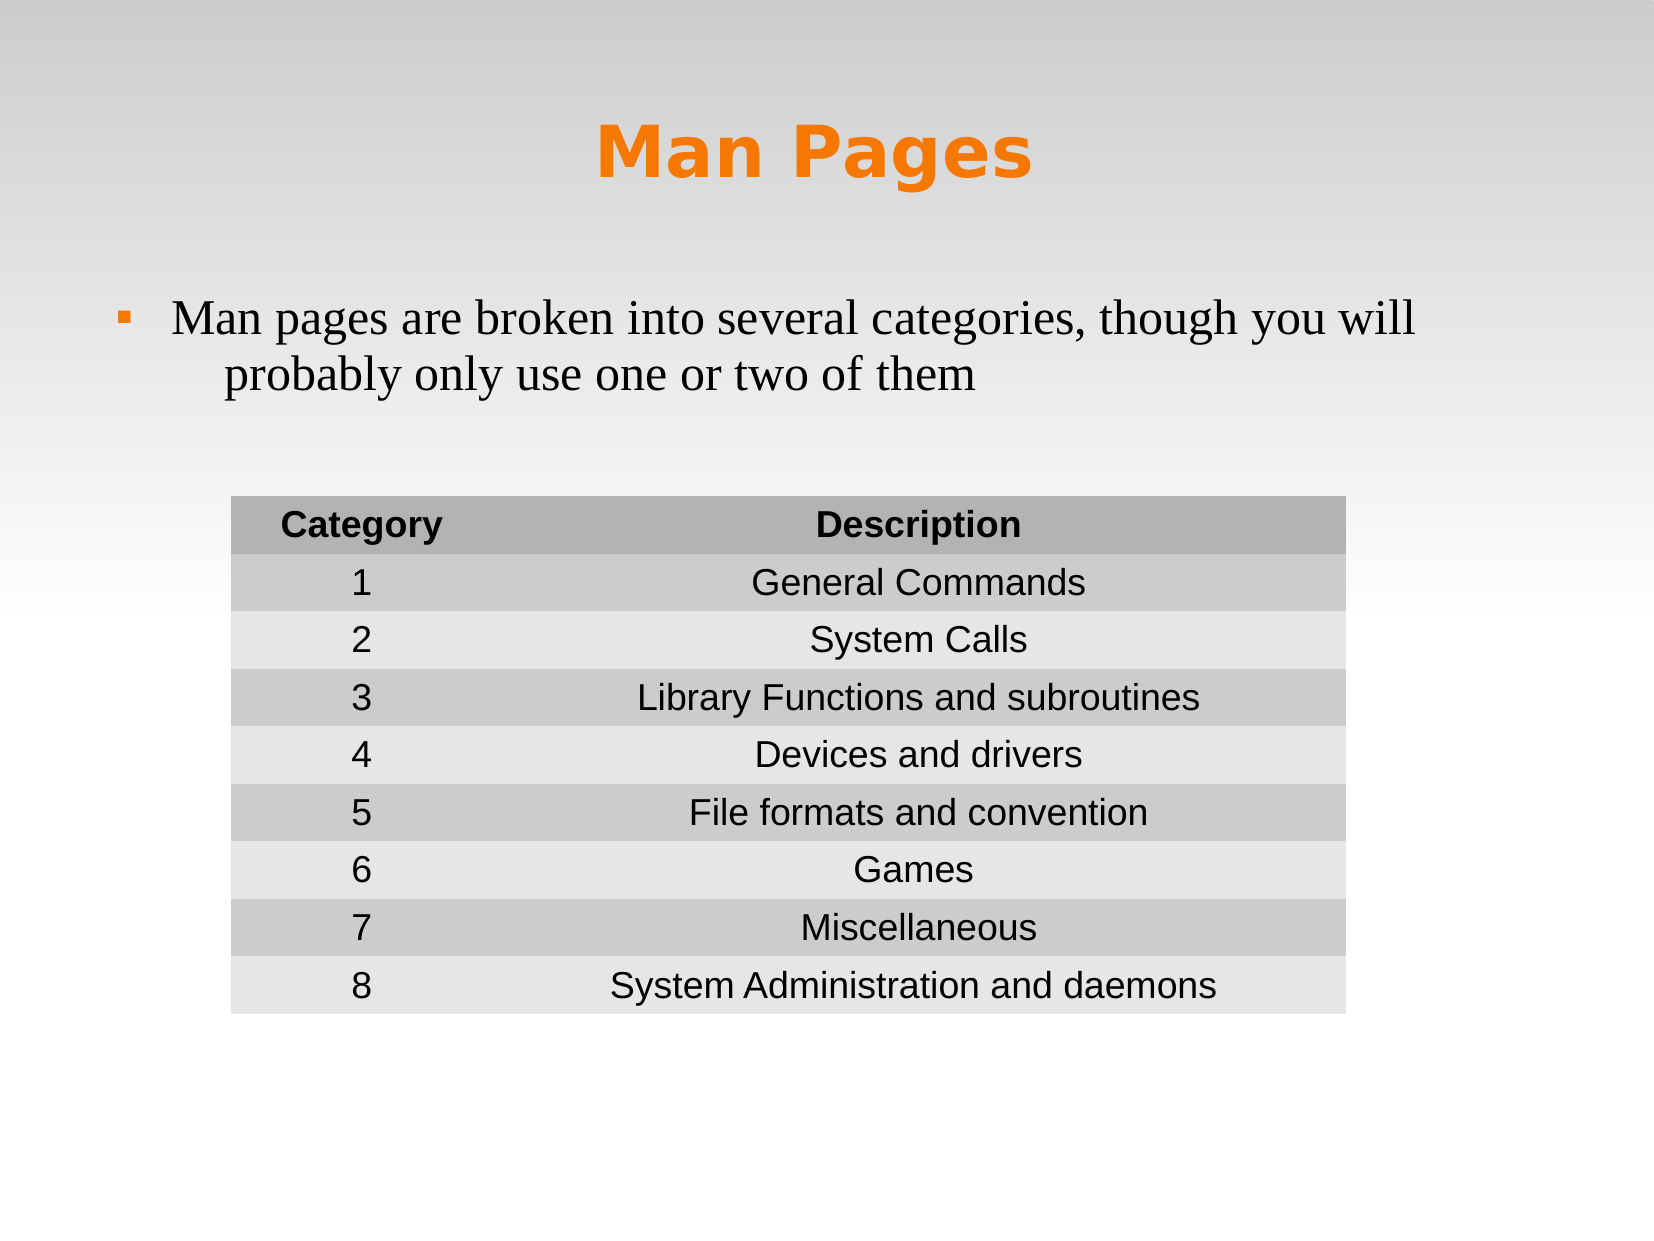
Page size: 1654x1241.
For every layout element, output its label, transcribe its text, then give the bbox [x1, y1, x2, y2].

table_cell 6 [231, 841, 492, 899]
table_cell File formats and convention [492, 784, 1346, 841]
list Man pages are broken into several categories, though you will probably only use one or two of them [82, 290, 1571, 1109]
table_cell Library Functions and subroutines [492, 669, 1346, 726]
table_cell General Commands [492, 554, 1346, 611]
table_cell 1 [231, 554, 492, 611]
table_cell 5 [231, 784, 492, 841]
table_cell 2 [231, 611, 492, 669]
table_cell 7 [231, 899, 492, 956]
table_cell Miscellaneous [492, 899, 1346, 956]
table_cell System Calls [492, 611, 1346, 669]
table_cell 3 [231, 669, 492, 726]
table_header Category [231, 496, 492, 554]
title Man Pages [82, 49, 1571, 257]
table_cell Devices and drivers [492, 726, 1346, 784]
table_cell Games [492, 841, 1346, 899]
table_header Description [492, 496, 1346, 554]
table_cell 4 [231, 726, 492, 784]
table_cell 8 [231, 956, 492, 1014]
table_cell System Administration and daemons [492, 956, 1346, 1014]
